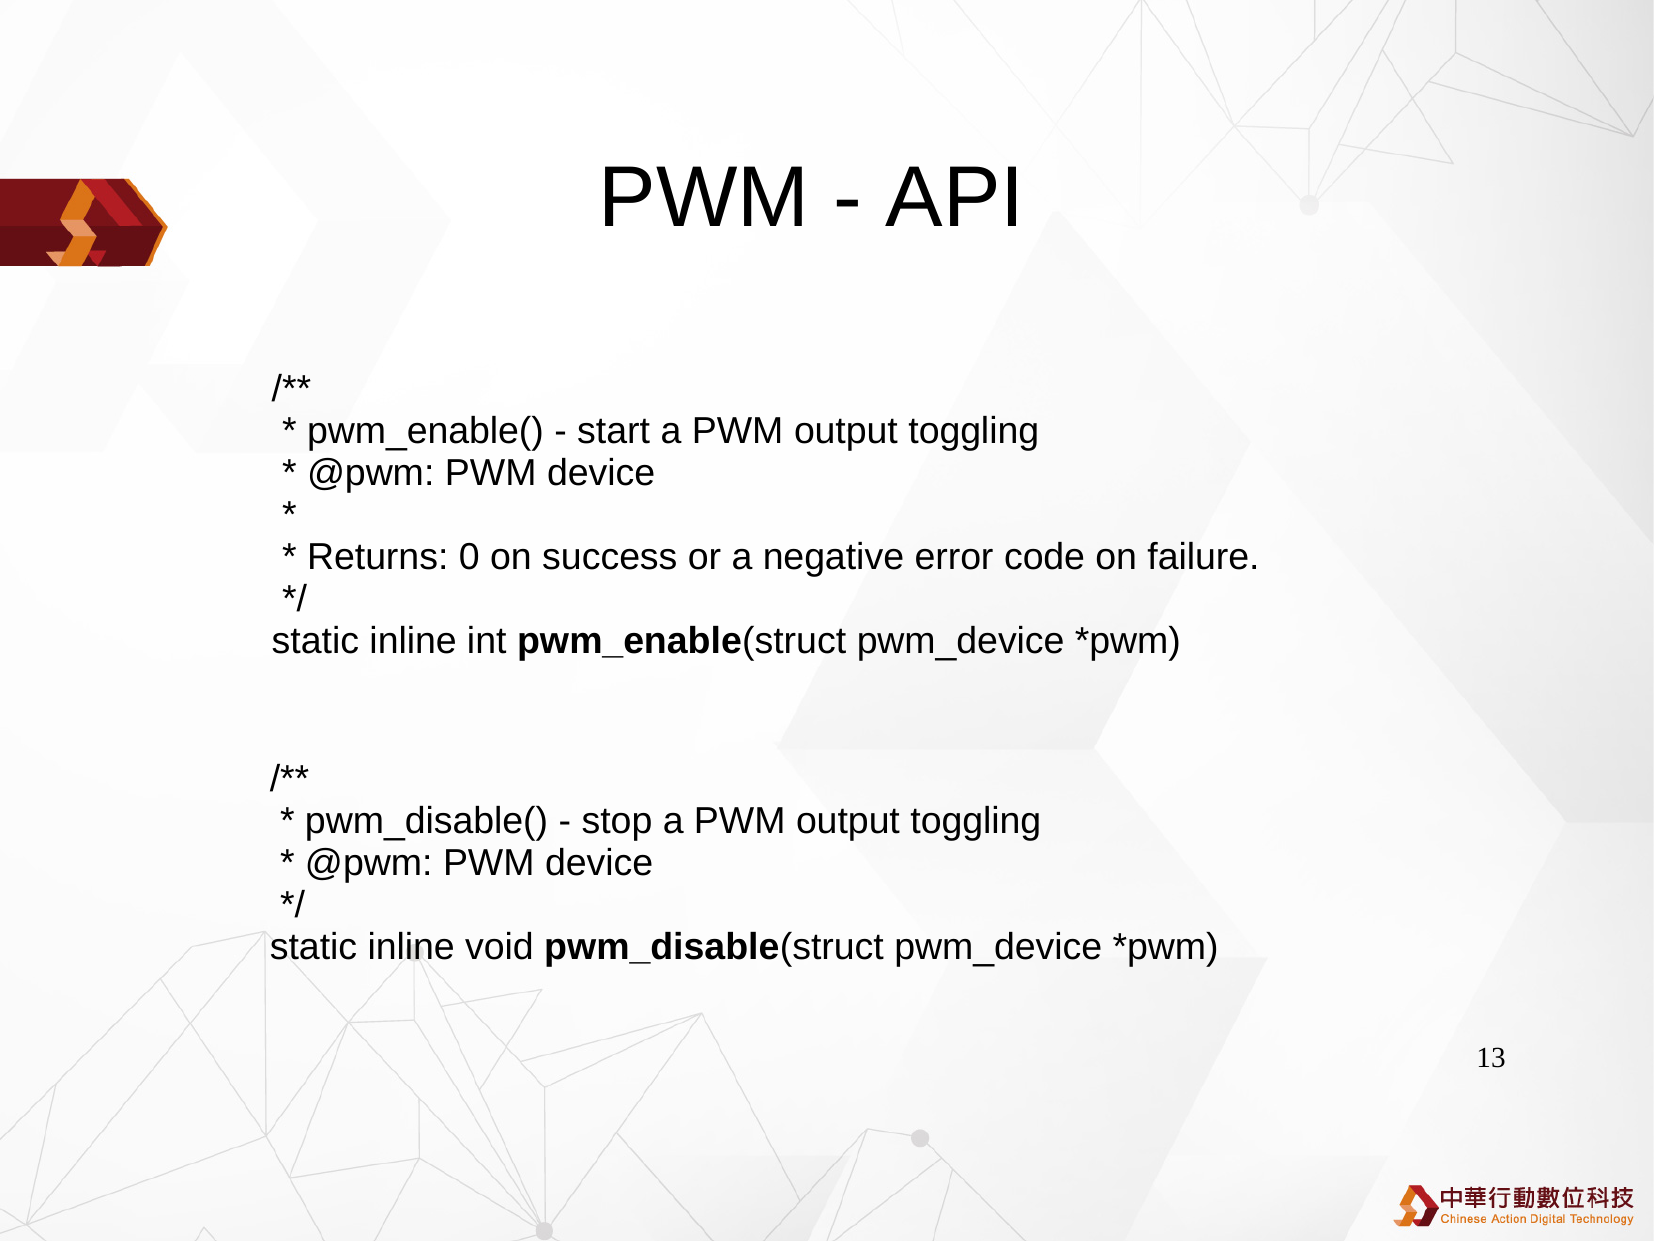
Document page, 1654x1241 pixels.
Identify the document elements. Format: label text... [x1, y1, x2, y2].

title PWM - API [118, 112, 1506, 281]
text_box /** * pwm_disable() - stop a PWM output toggling * @pwm: PWM device */ static inline void pwm_disable(struct pwm_device *pwm) [255, 750, 1351, 1017]
text_box /** * pwm_enable() - start a PWM output toggling * @pwm: PWM device * * Returns: 0 on success or a negative error code on failure. */ static inline int pwm_enable(struct pwm_device *pwm) [256, 360, 1276, 669]
picture [0, 0, 1654, 1241]
